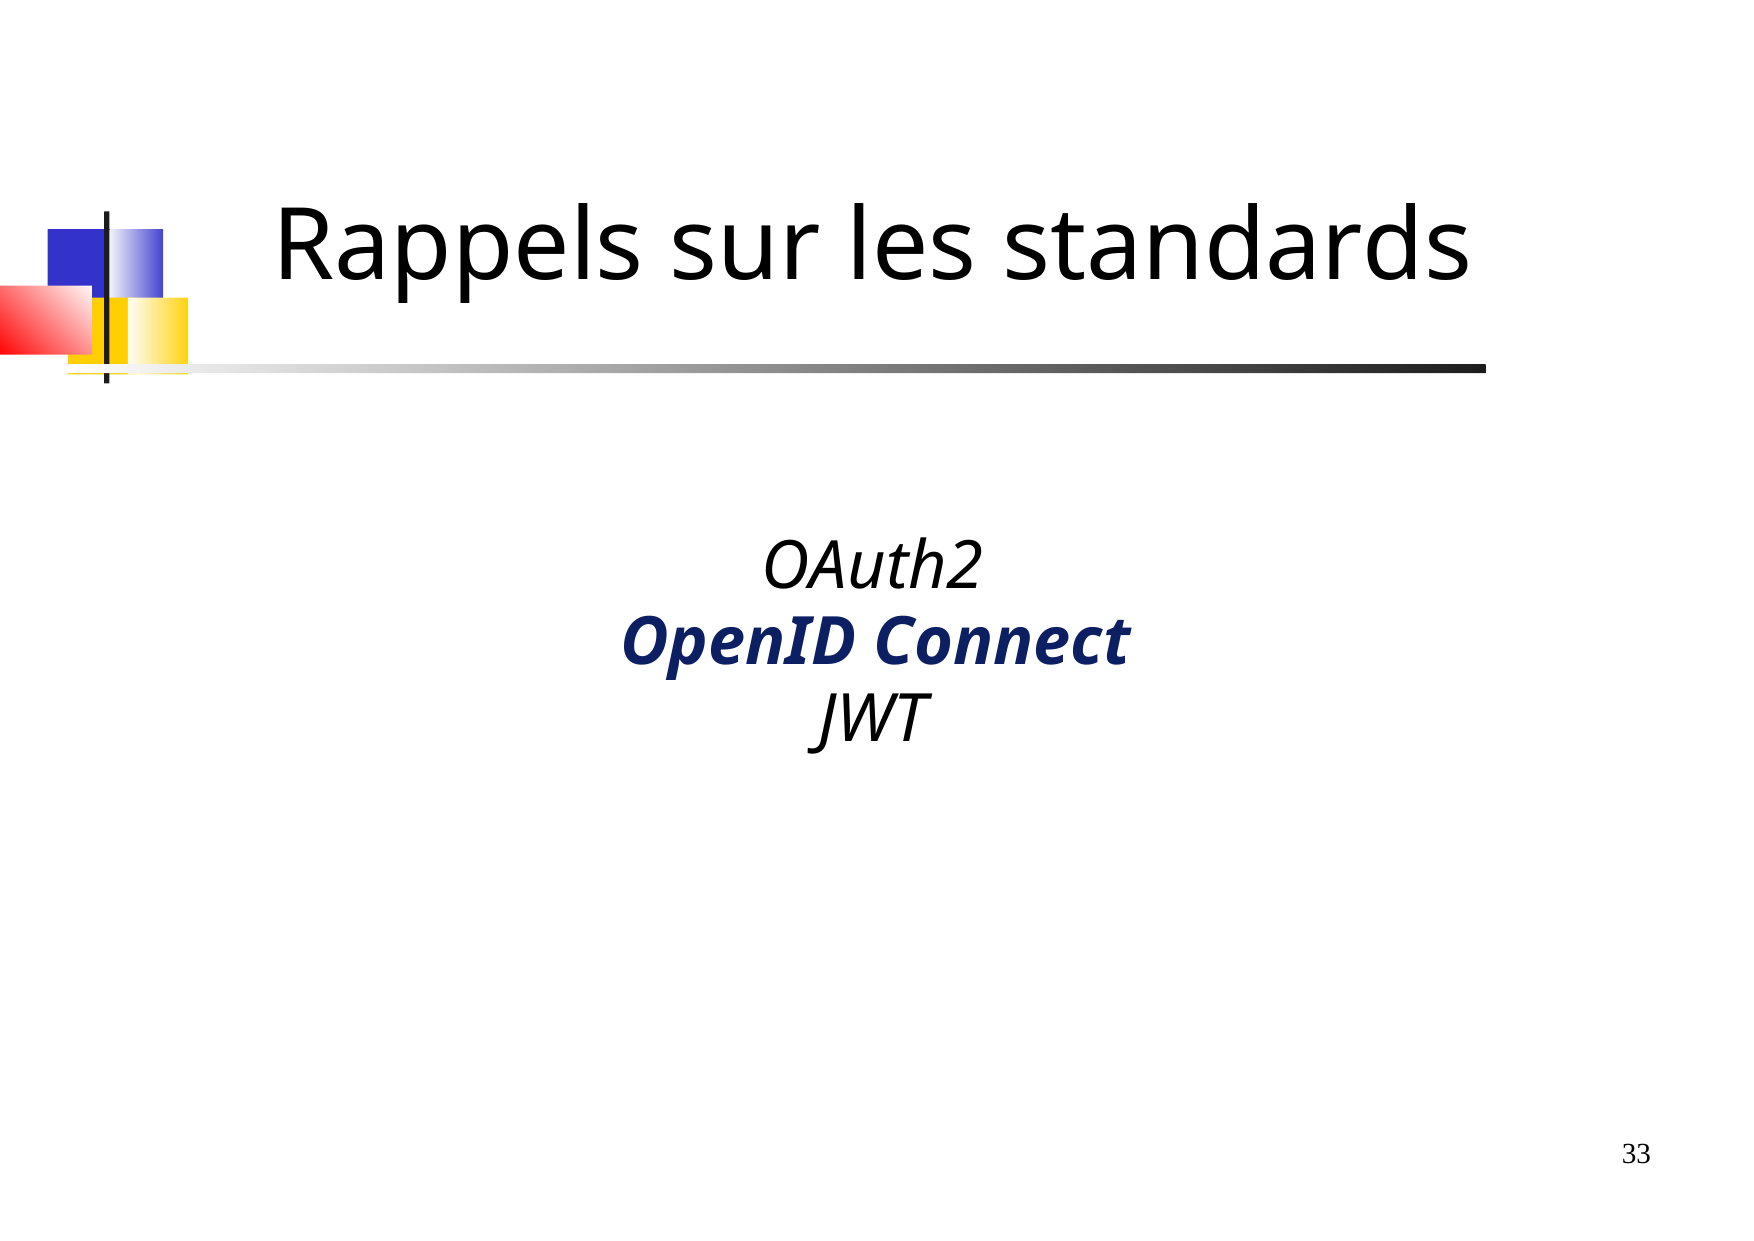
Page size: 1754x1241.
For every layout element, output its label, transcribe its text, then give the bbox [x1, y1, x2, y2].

title Rappels sur les standards [179, 139, 1567, 351]
subtitle OAuth2 OpenID Connect JWT [179, 371, 1567, 1091]
